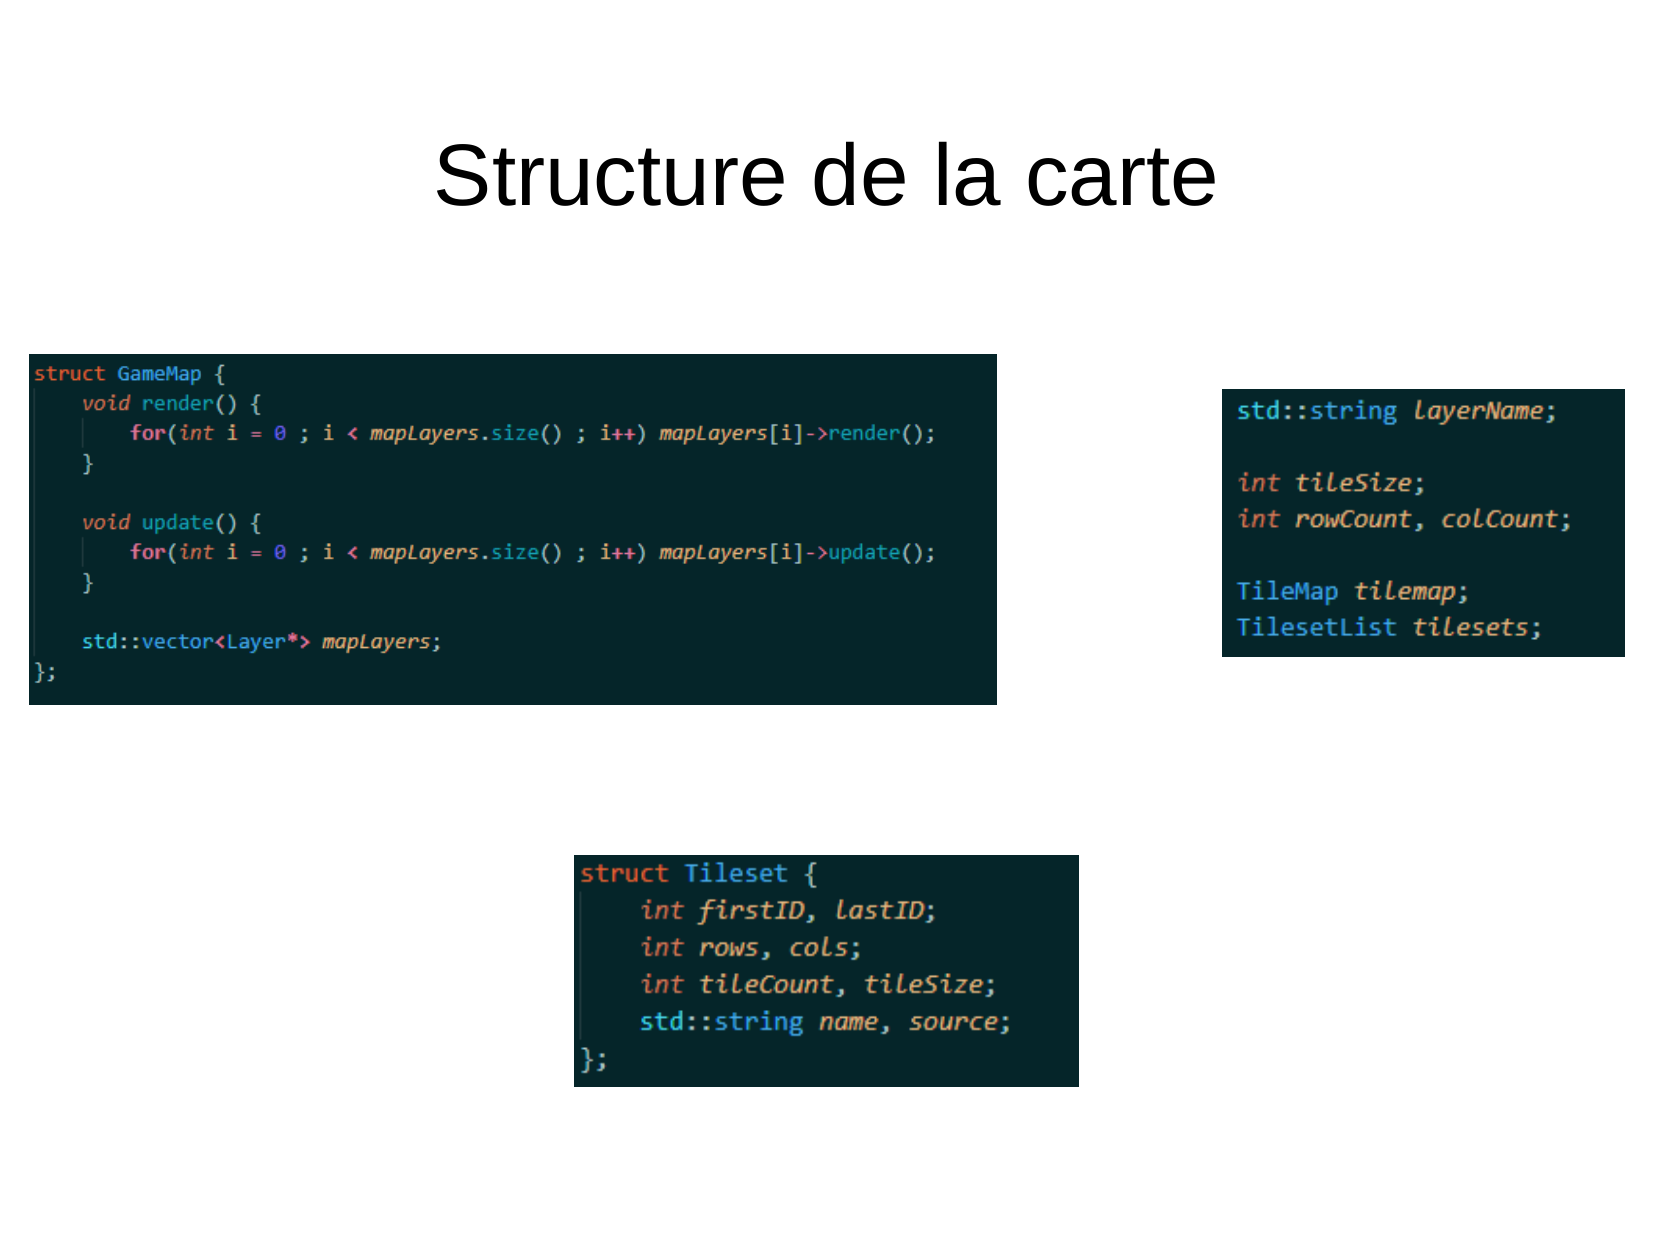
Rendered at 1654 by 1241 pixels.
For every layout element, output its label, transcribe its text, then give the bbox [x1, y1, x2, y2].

picture [1222, 389, 1625, 658]
picture [574, 855, 1079, 1087]
title Structure de la carte [109, 76, 1545, 274]
picture [29, 354, 997, 705]
